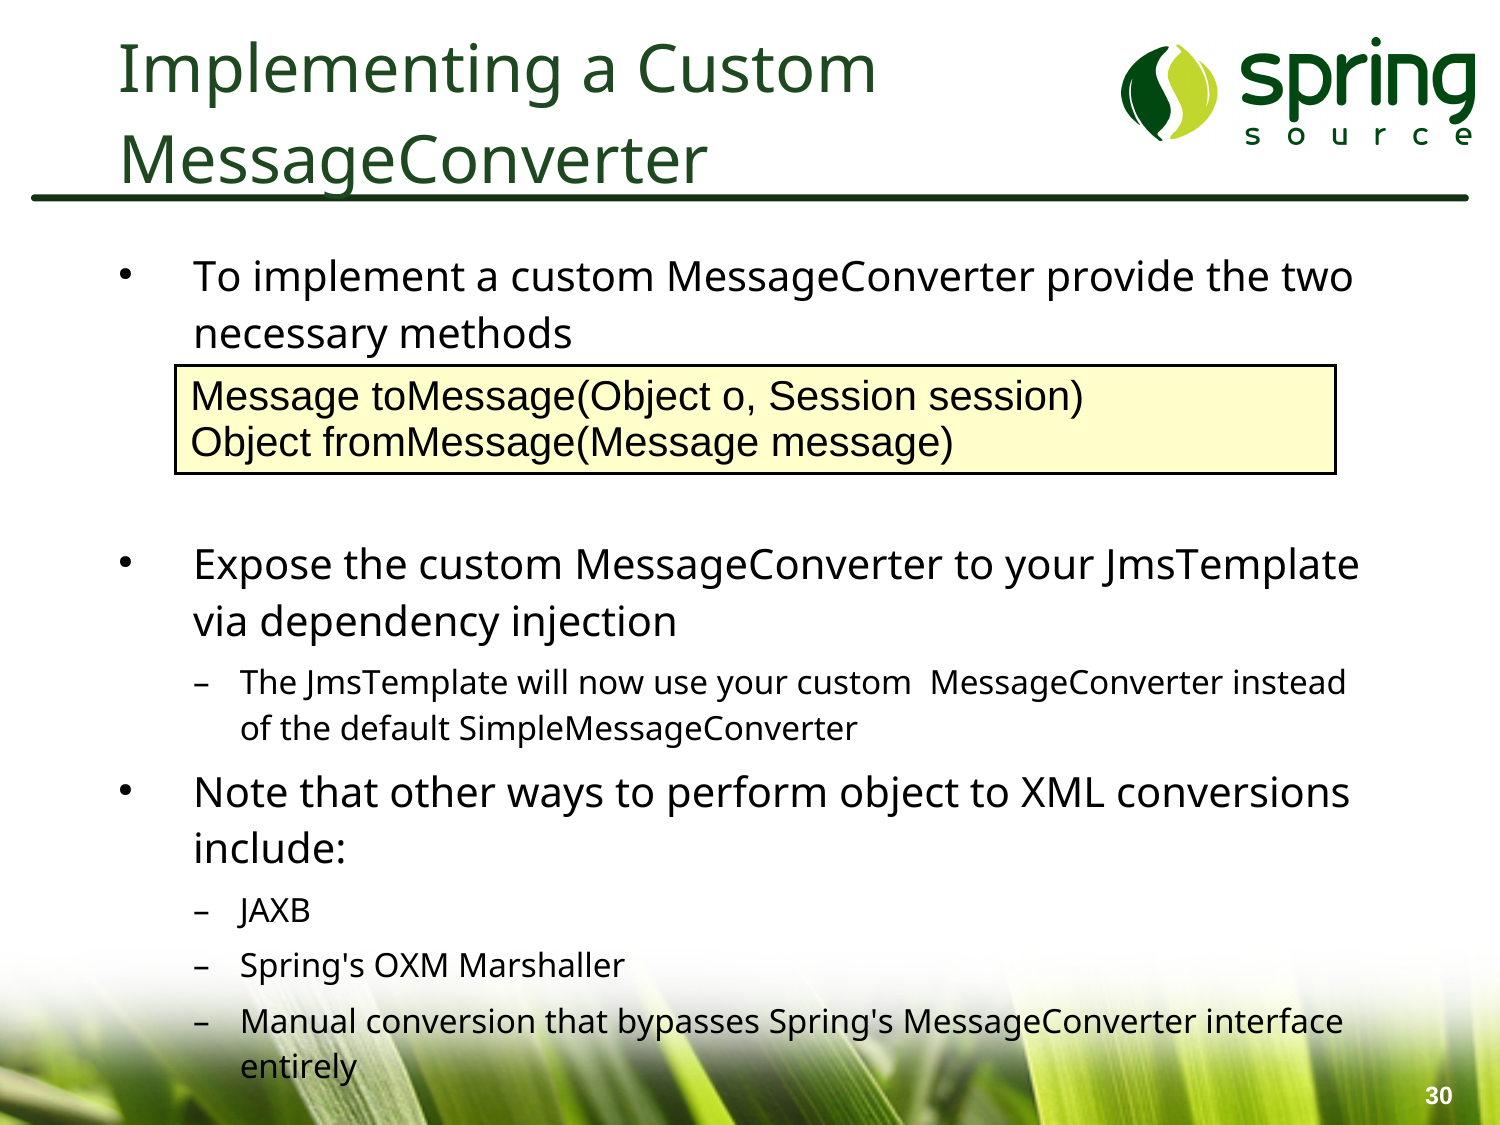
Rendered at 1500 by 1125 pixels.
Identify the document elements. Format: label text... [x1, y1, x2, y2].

title Implementing a Custom MessageConverter [103, 14, 1137, 192]
picture [0, 944, 1500, 1125]
text_box Message toMessage(Object o, Session session) Object fromMessage(Message message) [175, 365, 1336, 474]
picture [1137, 37, 1475, 145]
list To implement a custom MessageConverter provide the two necessary methods Expose the custom MessageConverter to your JmsTemplate via dependency injection The JmsTemplate will now use your custom MessageConverter instead of the default SimpleMessageConverter Note that other ways to perform object to XML conversions include: JAXB Spring's OXM Marshaller Manual conversion that bypasses Spring's MessageConverter interface entirely [103, 239, 1394, 1089]
